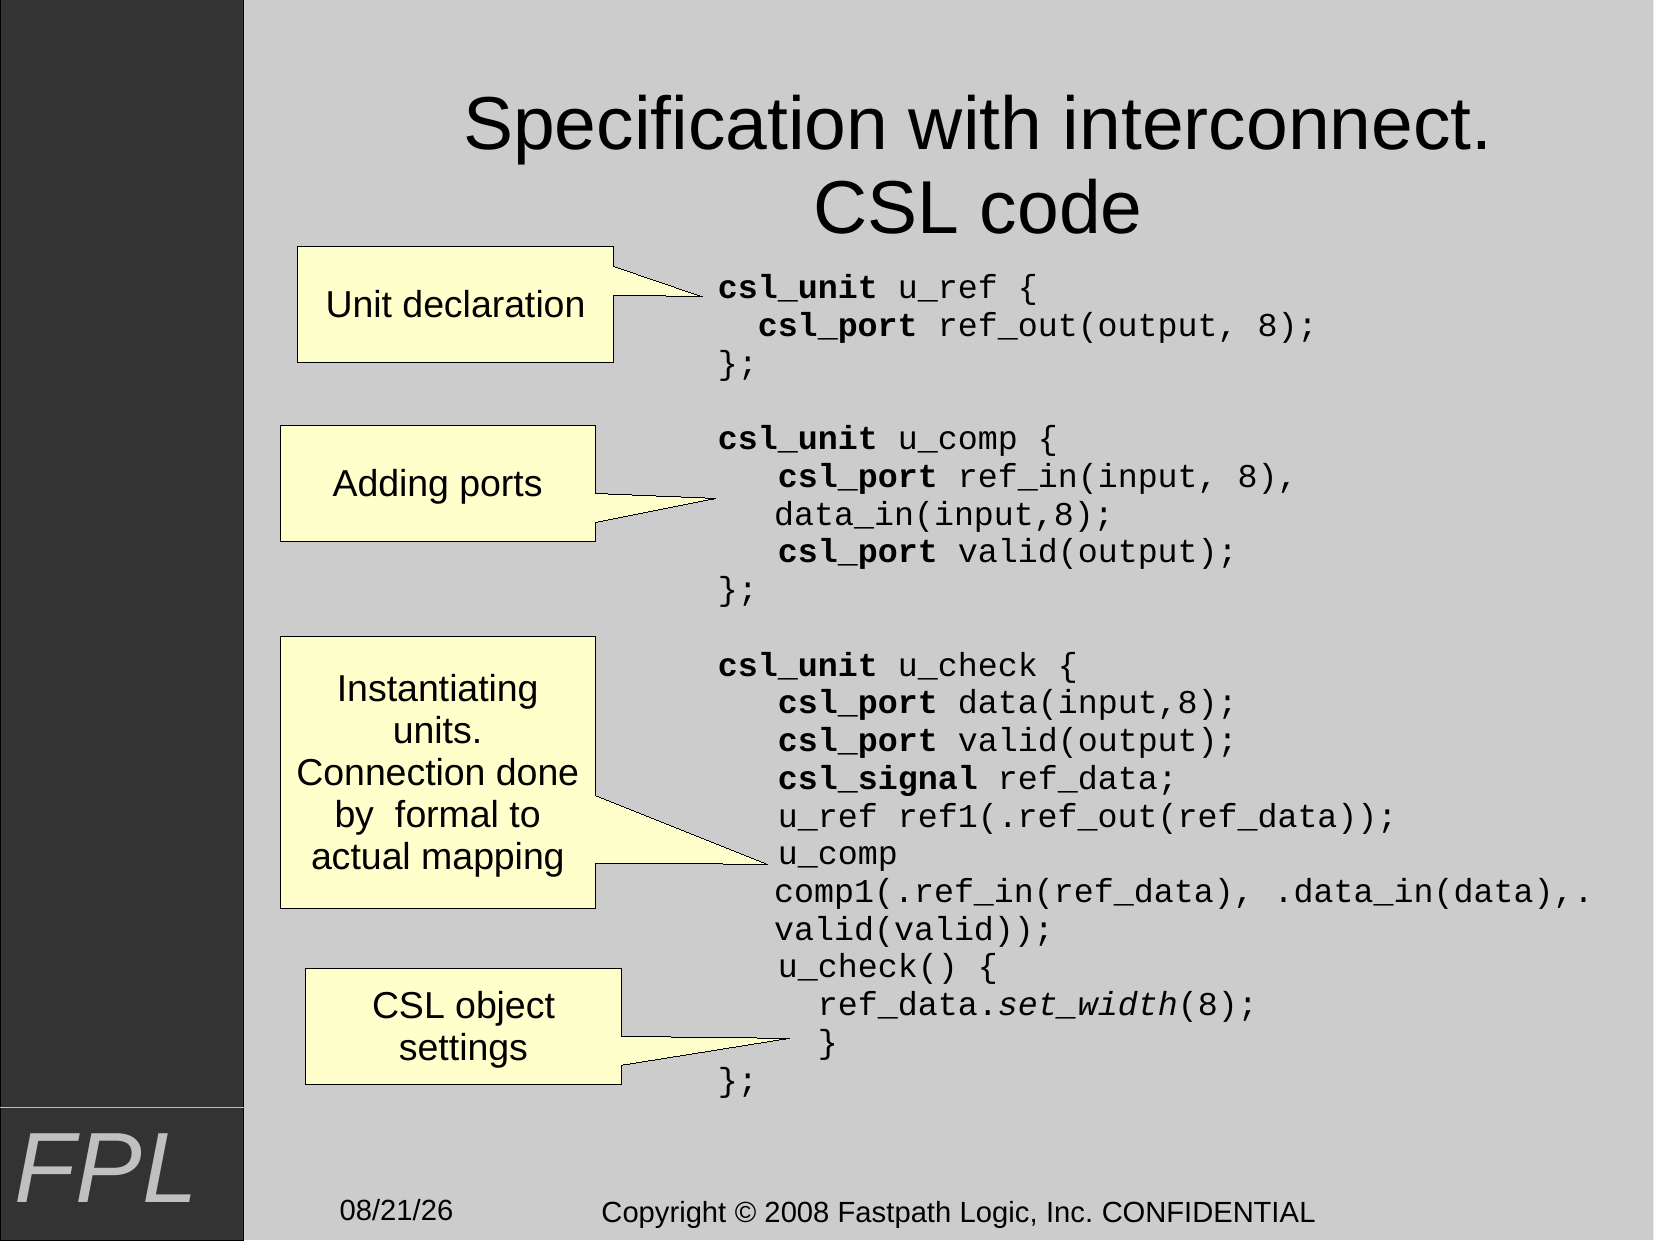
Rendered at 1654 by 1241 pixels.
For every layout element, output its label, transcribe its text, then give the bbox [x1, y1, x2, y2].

title Specification with interconnect. CSL code [427, 53, 1530, 277]
text_box Instantiating units. Connection done by formal to actual mapping [280, 636, 768, 909]
text_box Adding ports [280, 425, 716, 542]
list csl_unit u_ref { csl_port ref_out(output, 8); }; csl_unit u_comp { csl_port ref_in(input, 8), data_in(input,8); csl_port valid(output); }; csl_unit u_check { csl_port data(input,8); csl_port valid(output); csl_signal ref_data; u_ref ref1(.ref_out(ref_data)); u_comp comp1(.ref_in(ref_data), .data_in(data),.valid(valid)); u_check() { ref_data.set_width(8); } }; [717, 271, 1601, 1163]
text_box Unit declaration [297, 246, 703, 363]
text_box CSL object settings [305, 968, 790, 1085]
